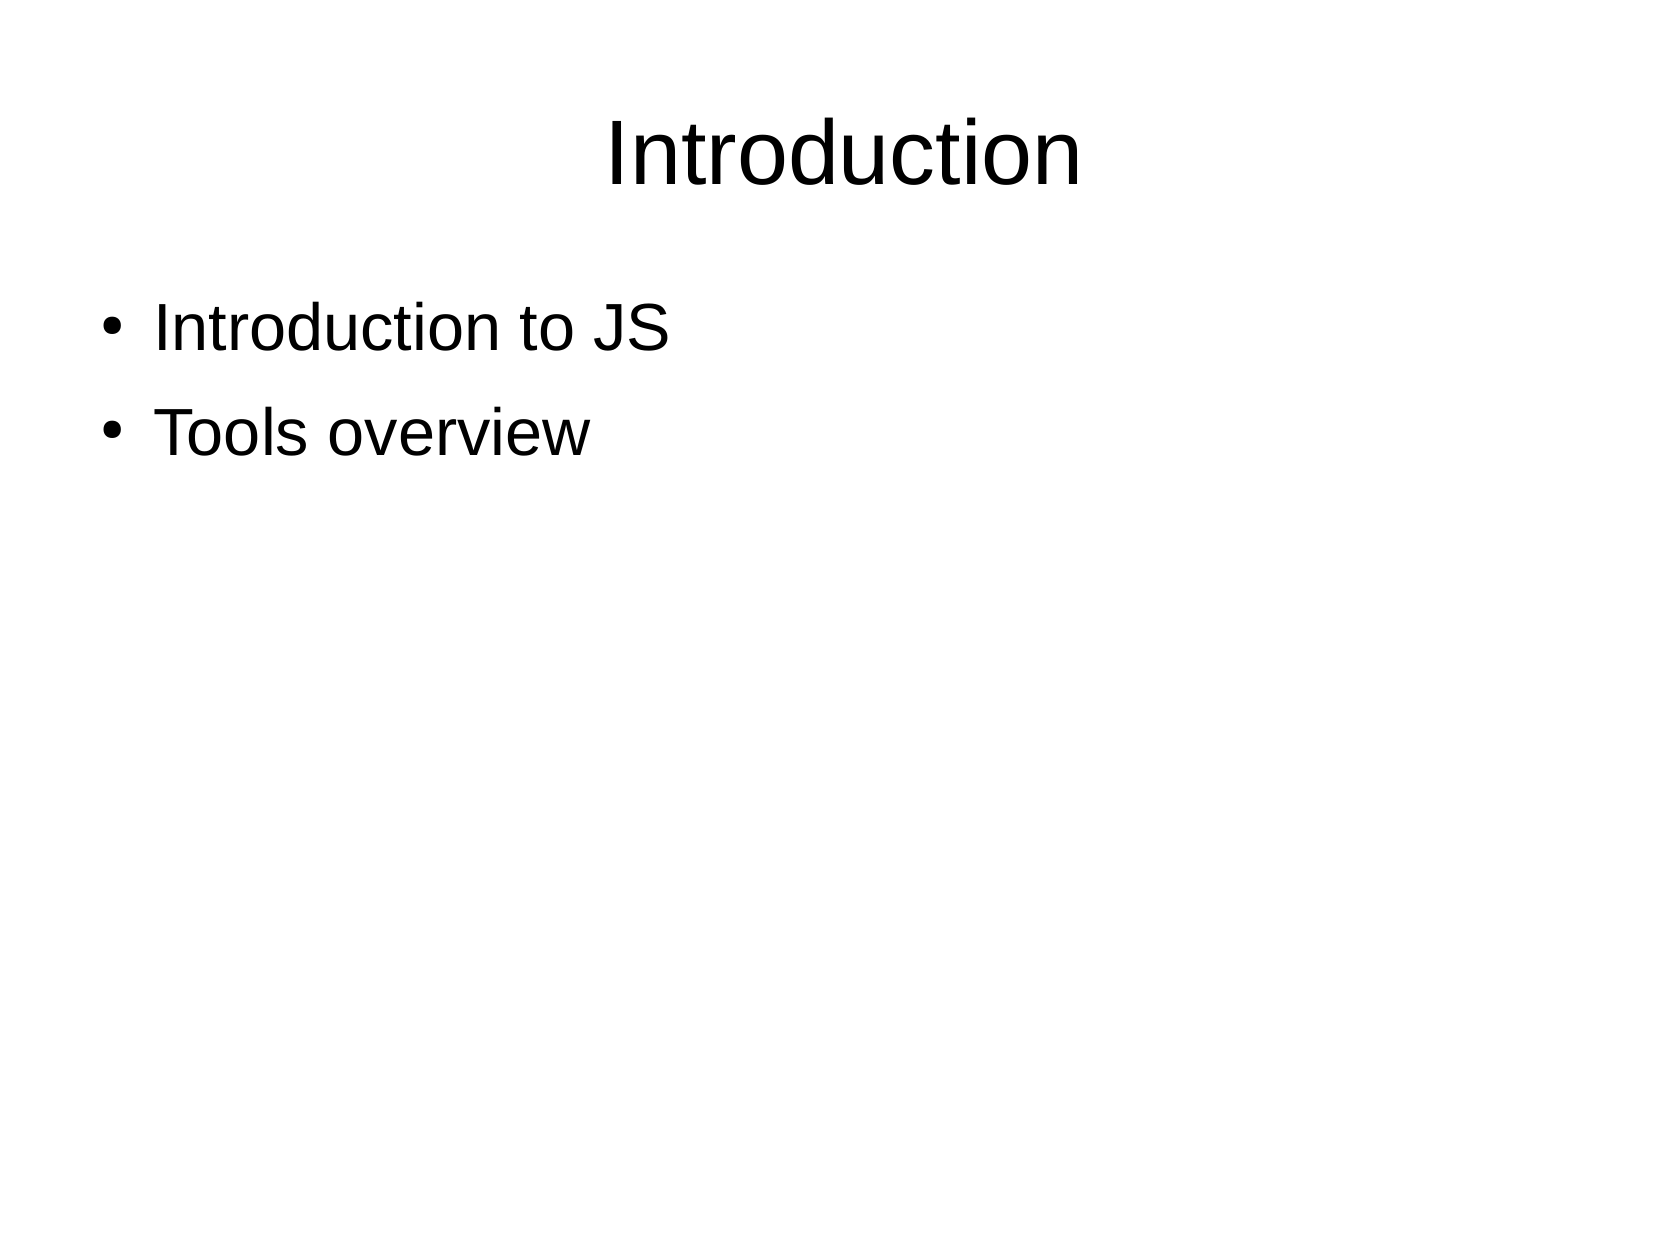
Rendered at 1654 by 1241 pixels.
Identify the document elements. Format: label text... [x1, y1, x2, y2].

title Introduction [82, 49, 1571, 257]
list Introduction to JS Tools overview [82, 290, 1571, 1010]
